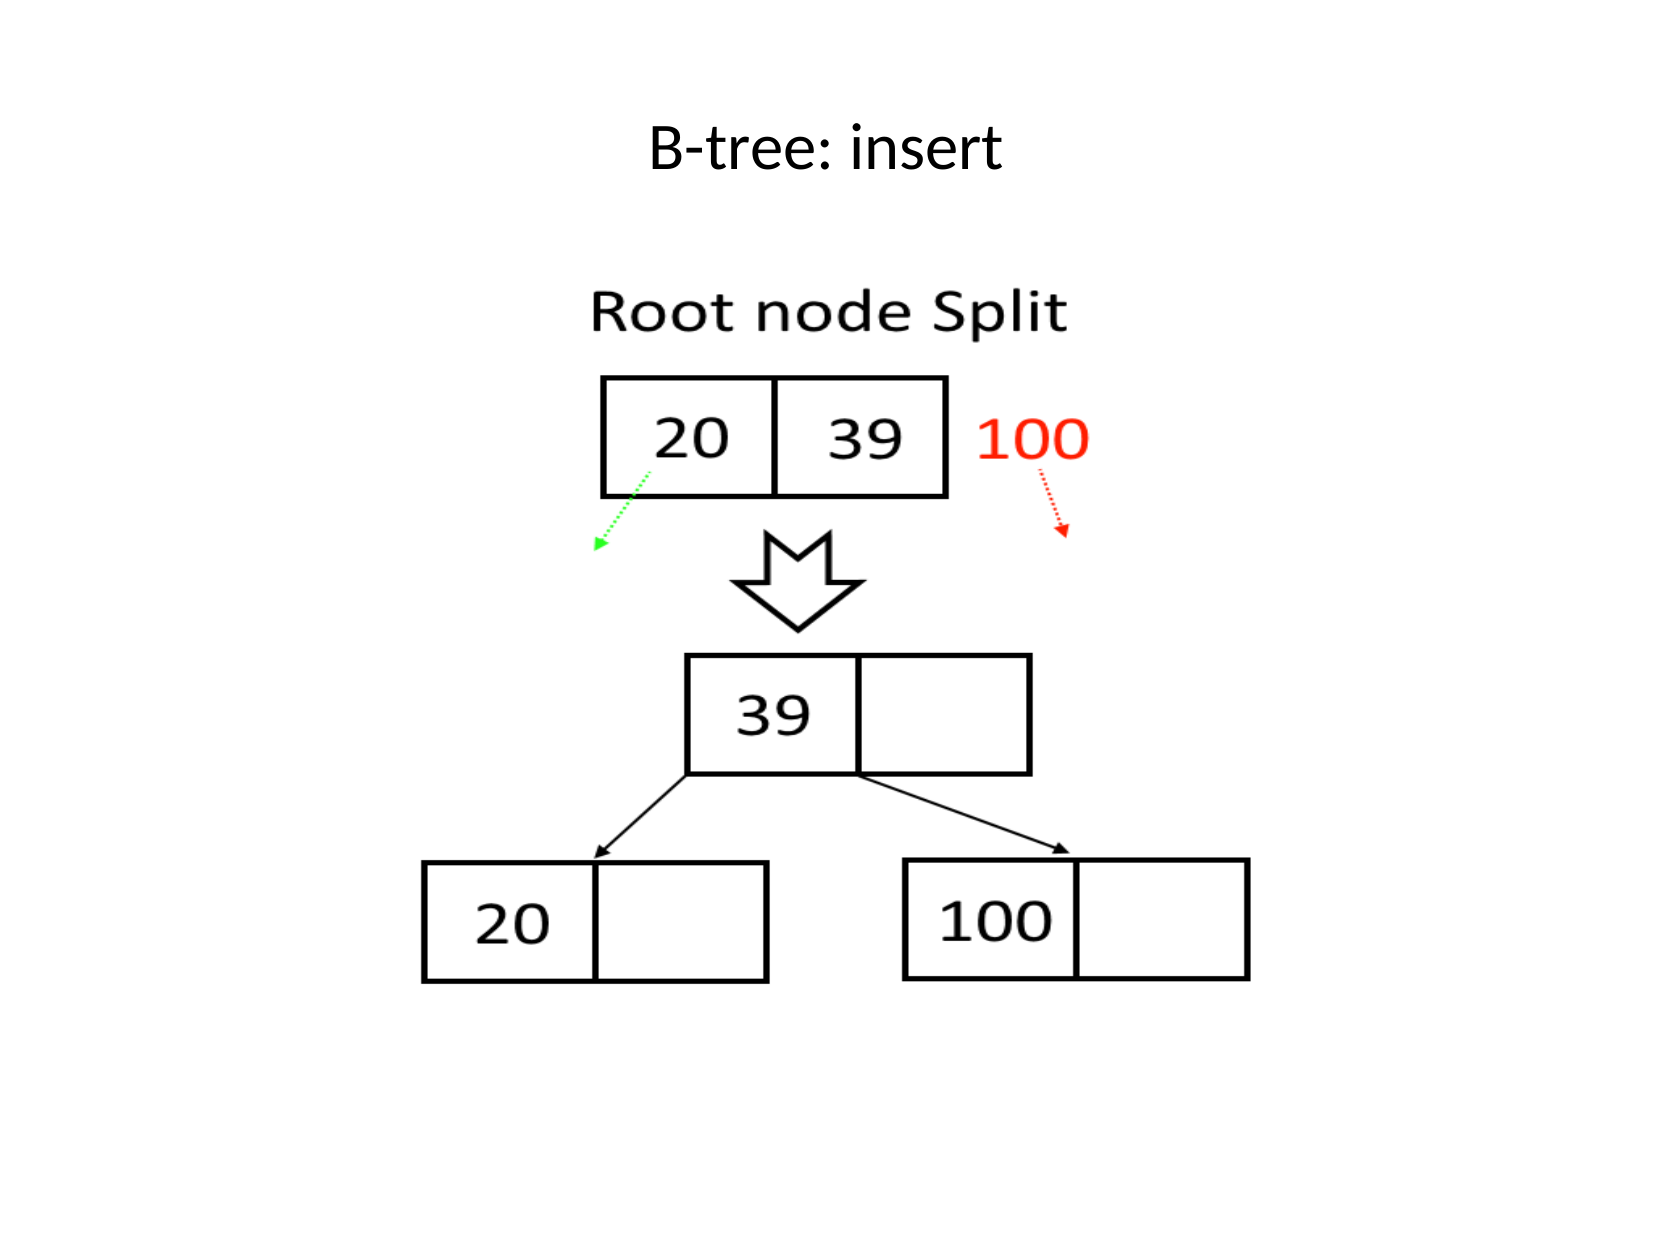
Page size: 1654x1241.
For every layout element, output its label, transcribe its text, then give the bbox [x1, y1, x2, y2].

picture [181, 262, 1472, 1044]
subtitle a [82, 289, 1571, 1108]
title B-tree: insert [82, 49, 1571, 257]
